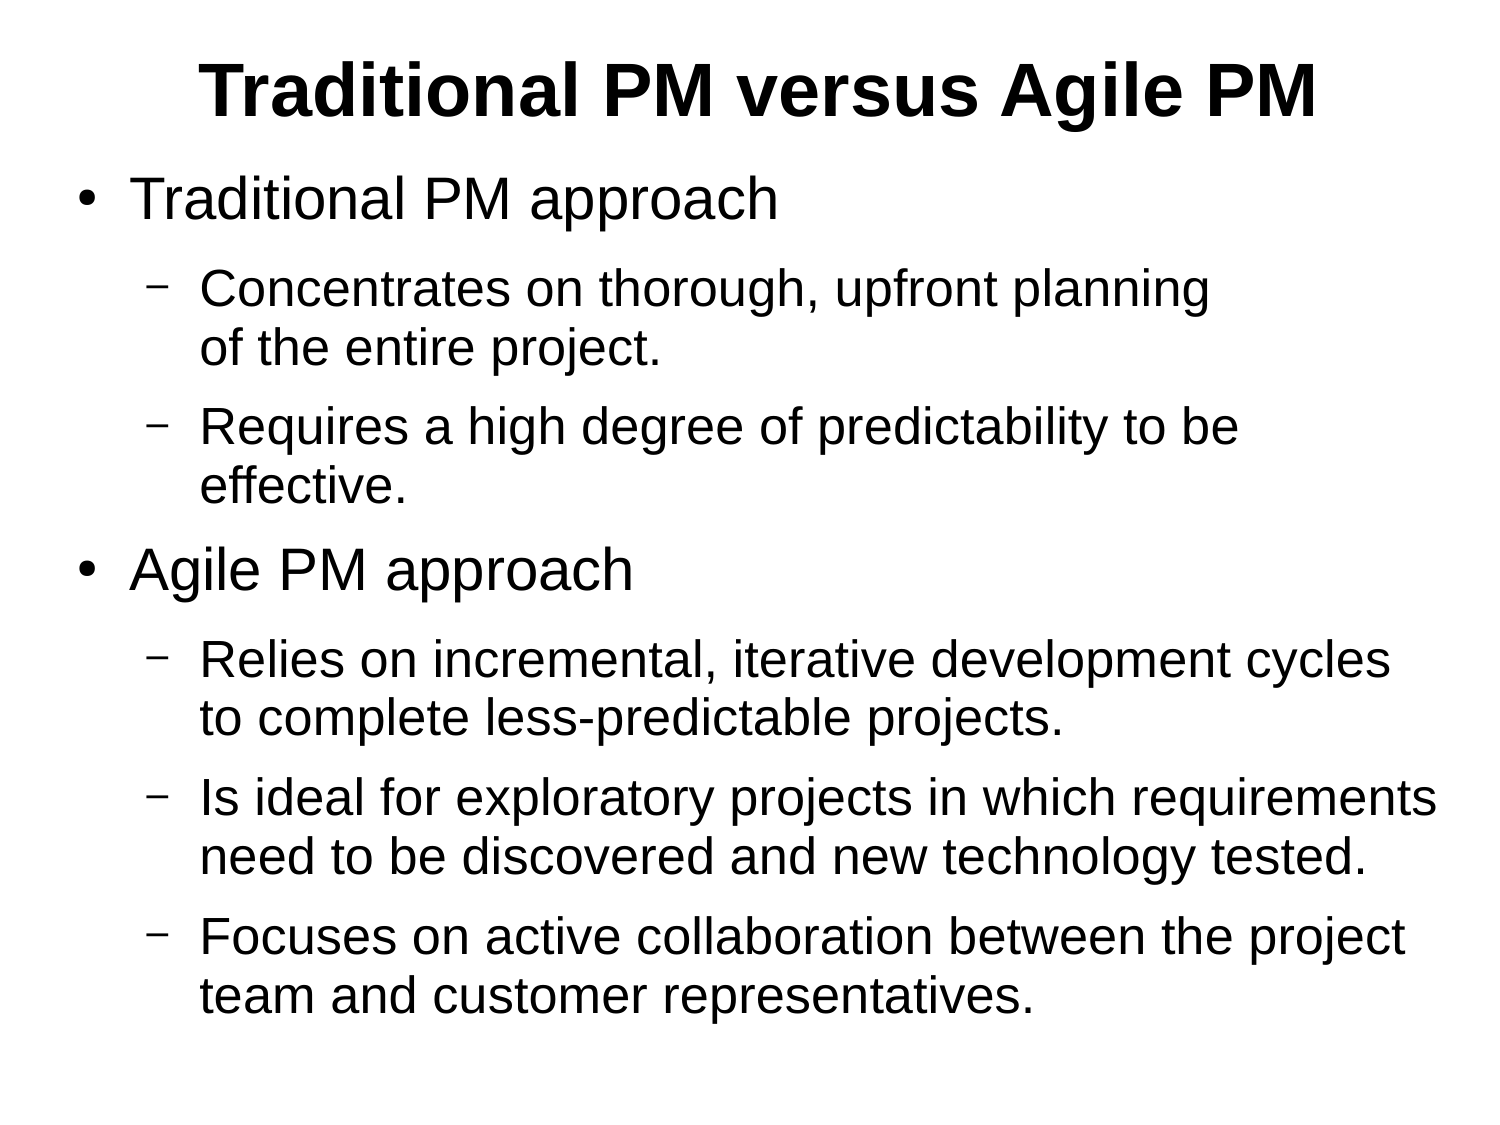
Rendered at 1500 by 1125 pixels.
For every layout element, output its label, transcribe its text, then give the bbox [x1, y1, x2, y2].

title Traditional PM versus Agile PM [70, 47, 1421, 133]
list Traditional PM approach Concentrates on thorough, upfront planning of the entire project. Requires a high degree of predictability to be effective. Agile PM approach Relies on incremental, iterative development cycles to complete less-predictable projects. Is ideal for exploratory projects in which requirements need to be discovered and new technology tested. Focuses on active collaboration between the project team and customer representatives. [59, 165, 1453, 1087]
